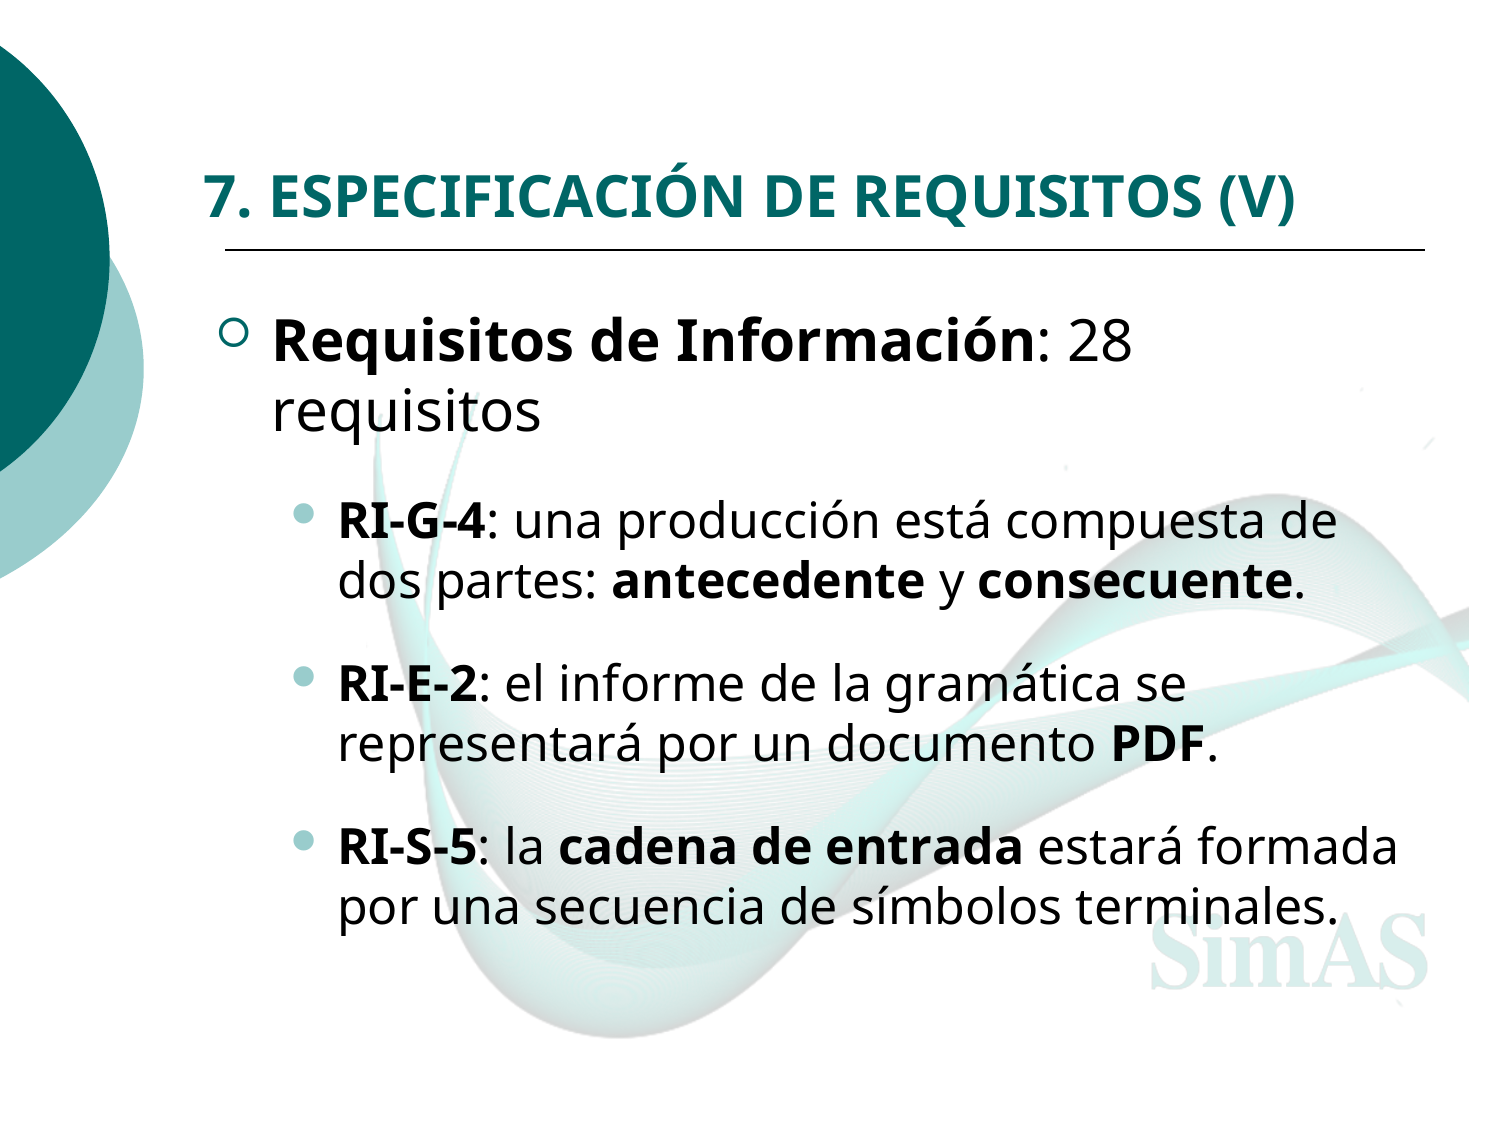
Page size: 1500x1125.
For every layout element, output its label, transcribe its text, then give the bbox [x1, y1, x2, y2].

title 7. ESPECIFICACIÓN DE REQUISITOS (V) [188, 49, 1500, 237]
list Requisitos de Información: 28 requisitos RI-G-4: una producción está compuesta de dos partes: antecedente y consecuente. RI-E-2: el informe de la gramática se representará por un documento PDF. RI-S-5: la cadena de entrada estará formada por una secuencia de símbolos terminales. [200, 295, 1430, 1017]
